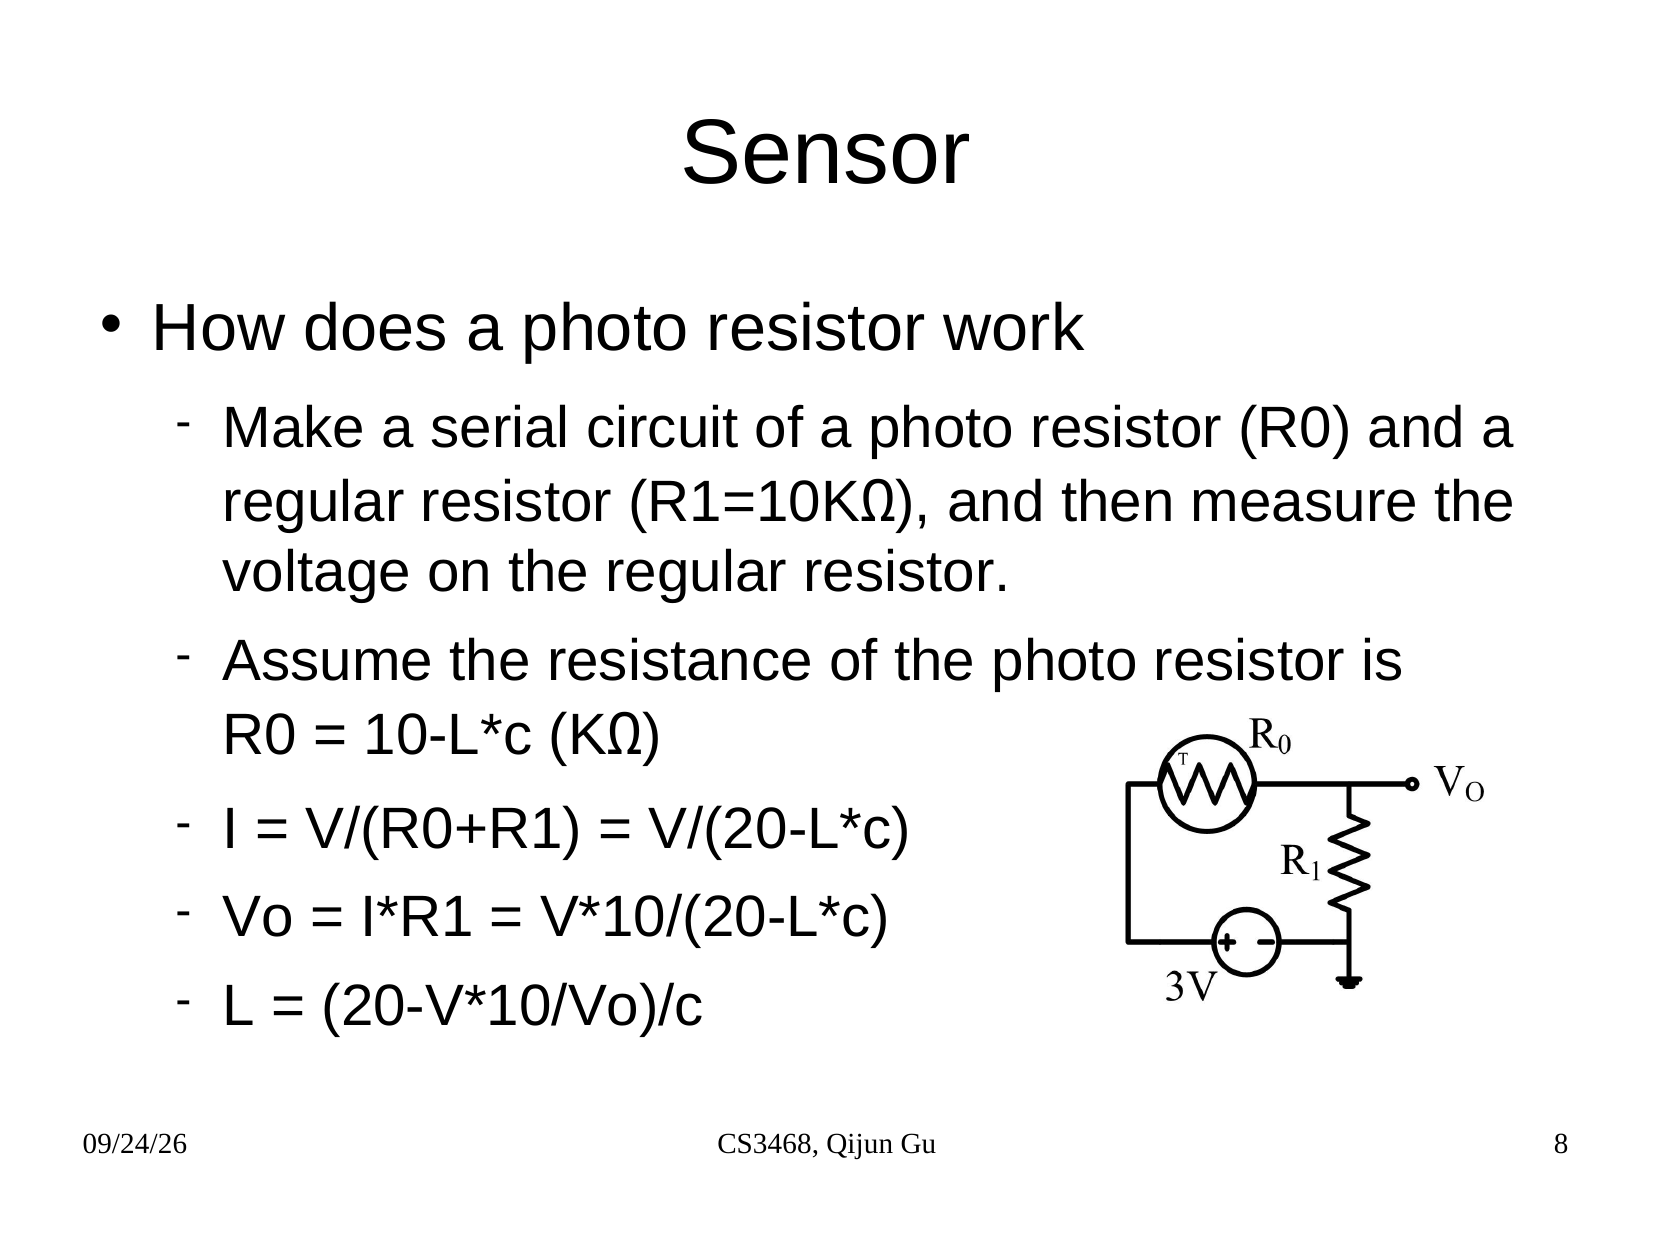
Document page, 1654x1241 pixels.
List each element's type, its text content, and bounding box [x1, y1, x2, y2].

title Sensor [82, 56, 1569, 248]
list How does a photo resistor work Make a serial circuit of a photo resistor (R0) and a regular resistor (R1=10KΩ), and then measure the voltage on the regular resistor. Assume the resistance of the photo resistor is R0 = 10-L*c (KΩ) I = V/(R0+R1) = V/(20-L*c) Vo = I*R1 = V*10/(20-L*c) L = (20-V*10/Vo)/c [82, 290, 1569, 1092]
picture [1125, 701, 1485, 1013]
